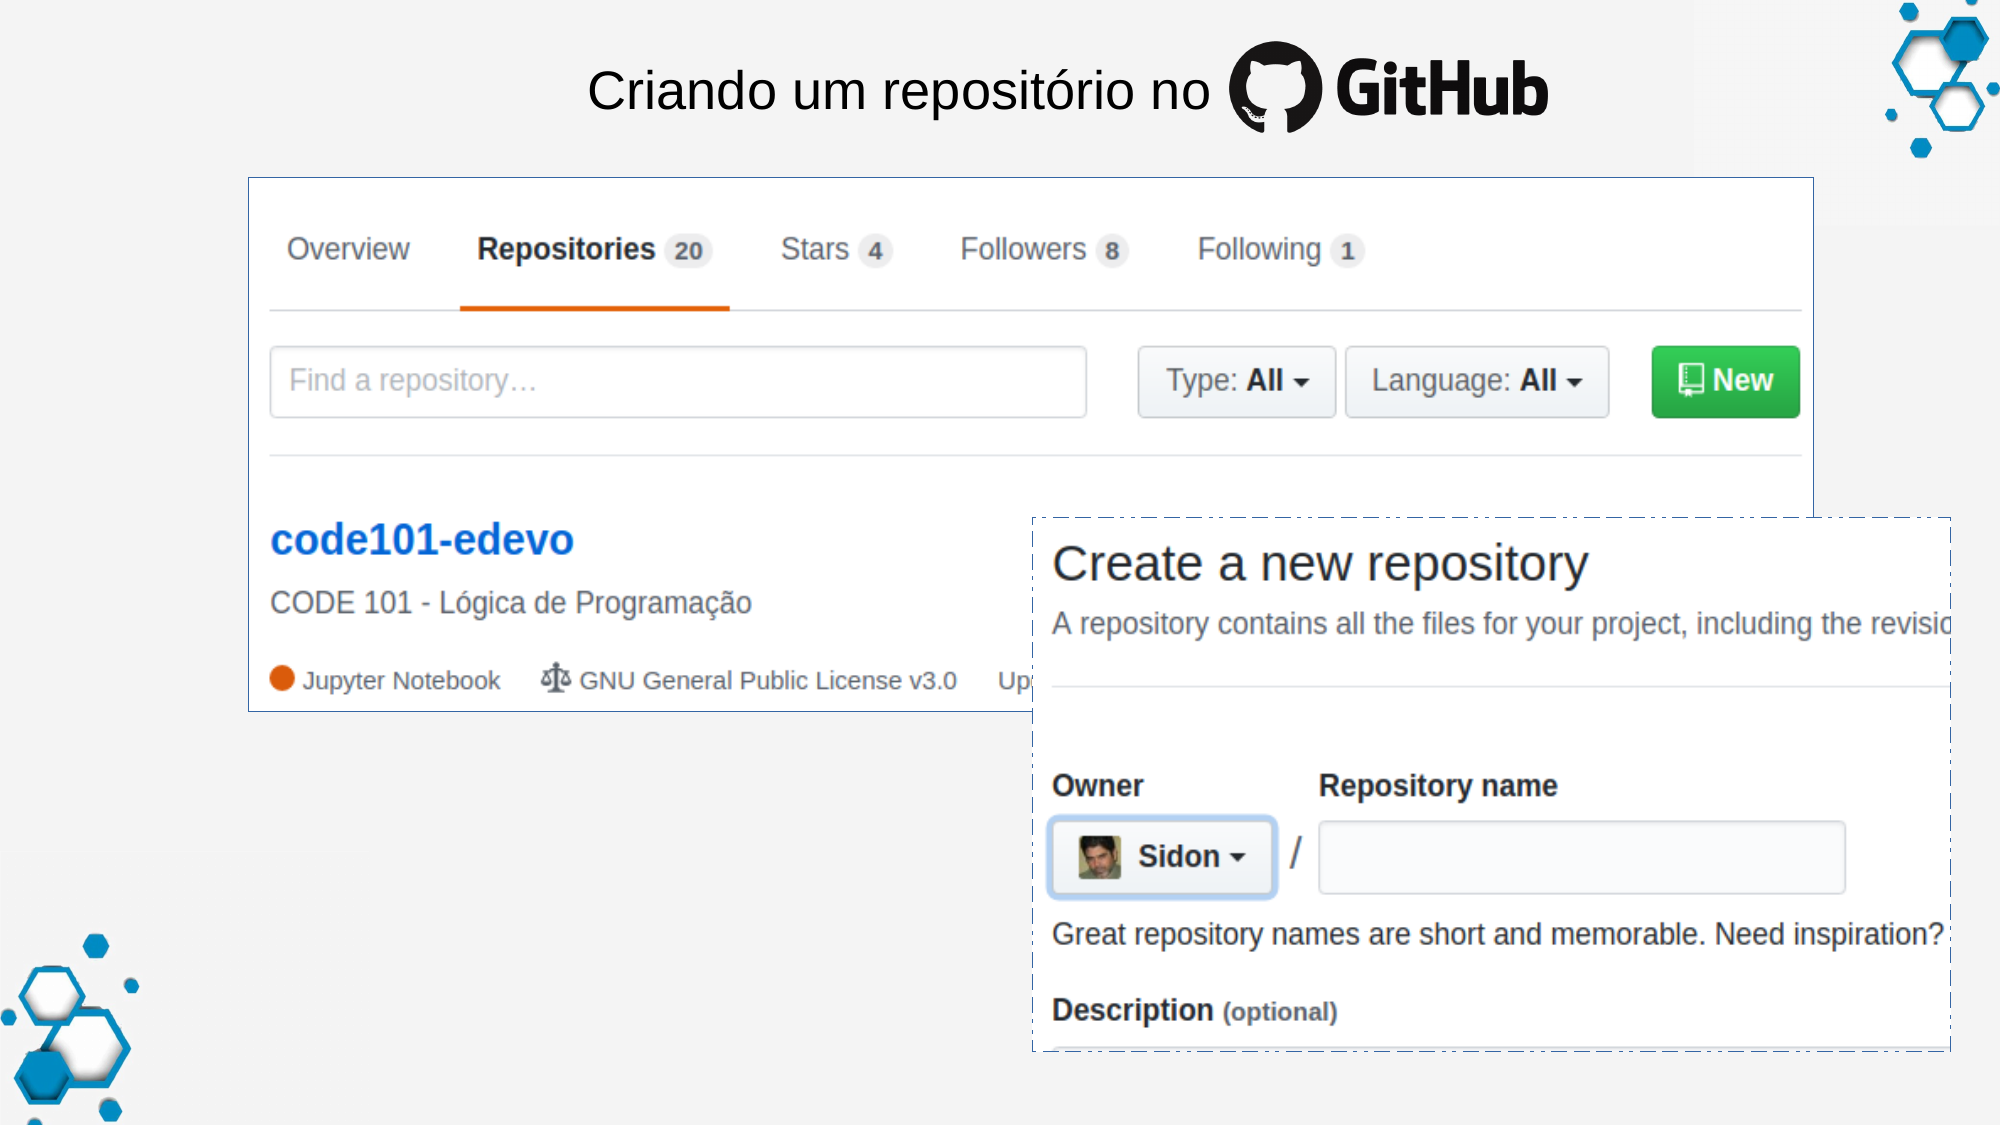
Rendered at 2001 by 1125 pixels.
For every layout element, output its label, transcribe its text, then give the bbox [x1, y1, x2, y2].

picture [1229, 41, 1548, 133]
picture [1, 852, 369, 1125]
text_box Criando um repositório no [572, 53, 1228, 129]
picture [248, 0, 2000, 1052]
